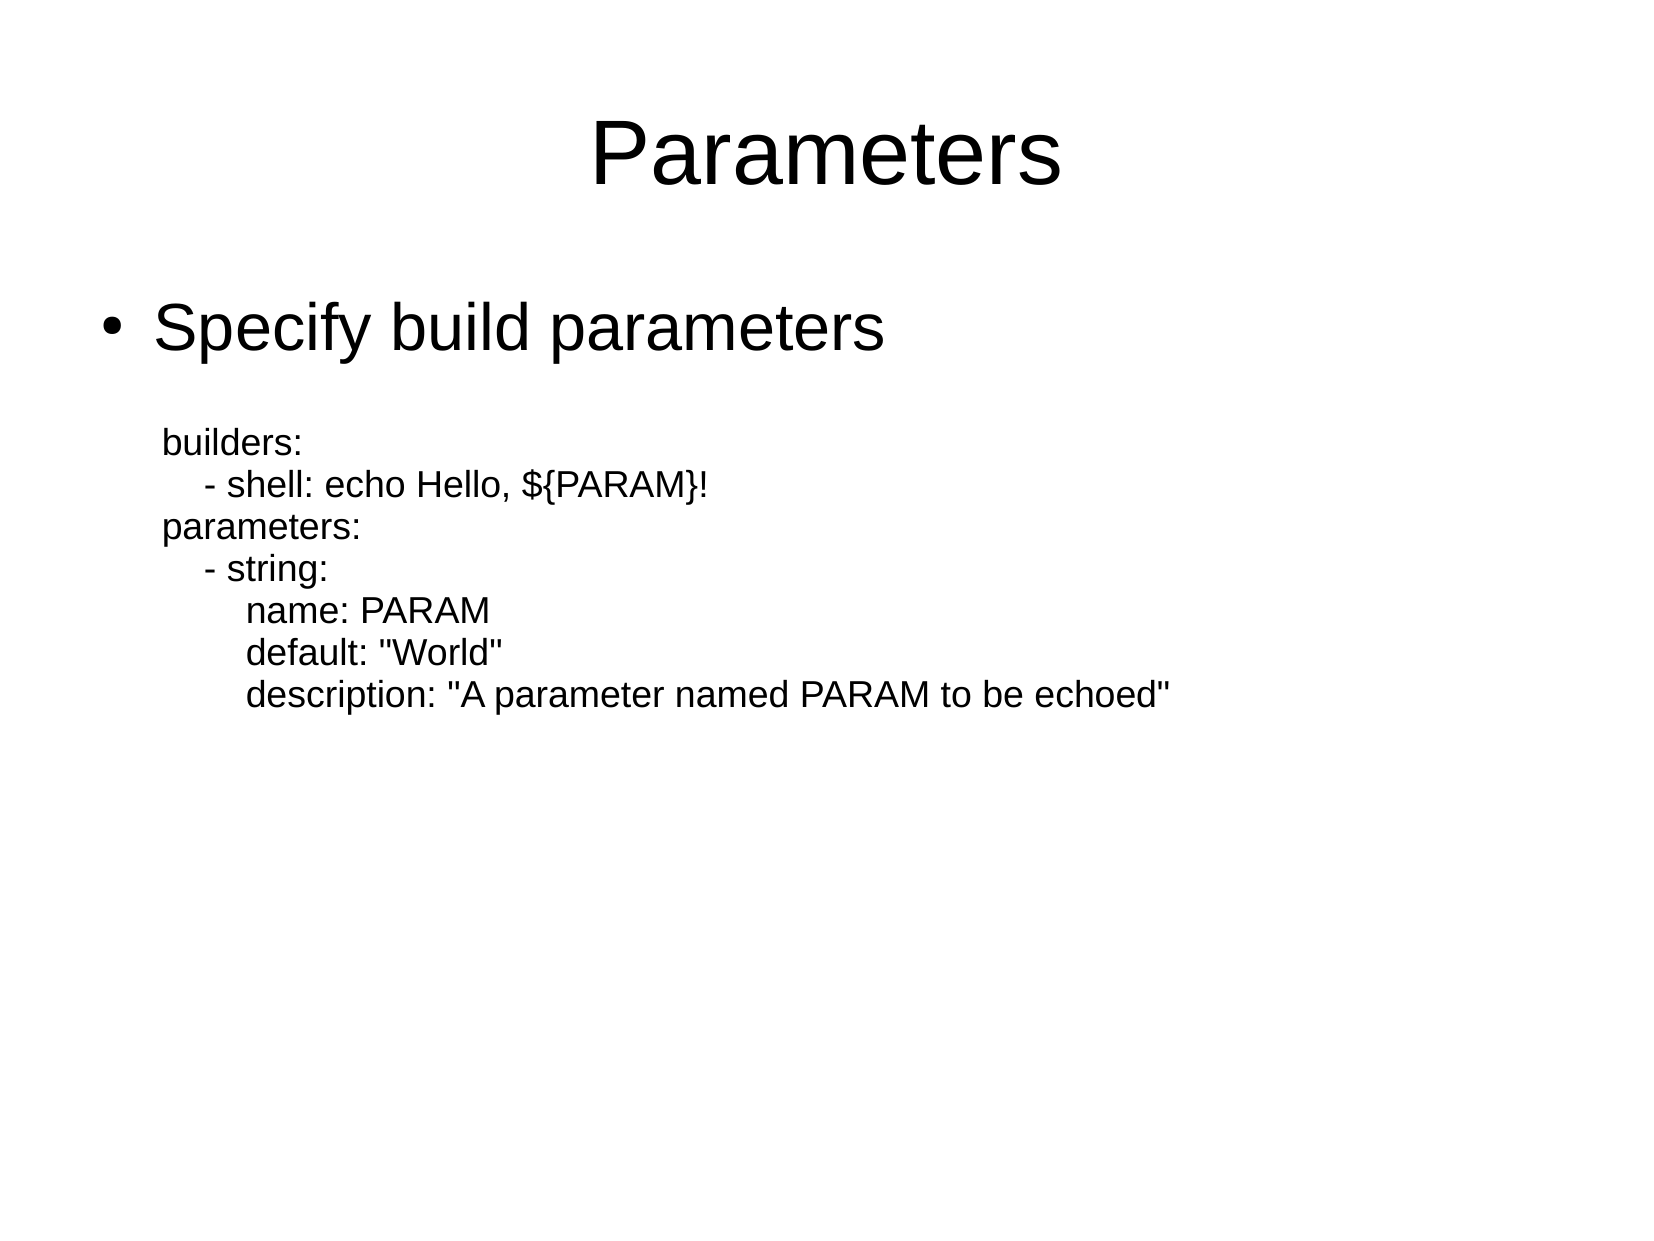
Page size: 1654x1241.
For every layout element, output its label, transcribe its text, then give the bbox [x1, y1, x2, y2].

text_box builders: - shell: echo Hello, ${PARAM}! parameters: - string: name: PARAM default: "World" description: "A parameter named PARAM to be echoed" [147, 414, 1186, 766]
title Parameters [82, 49, 1571, 257]
list Specify build parameters [82, 290, 1571, 1010]
